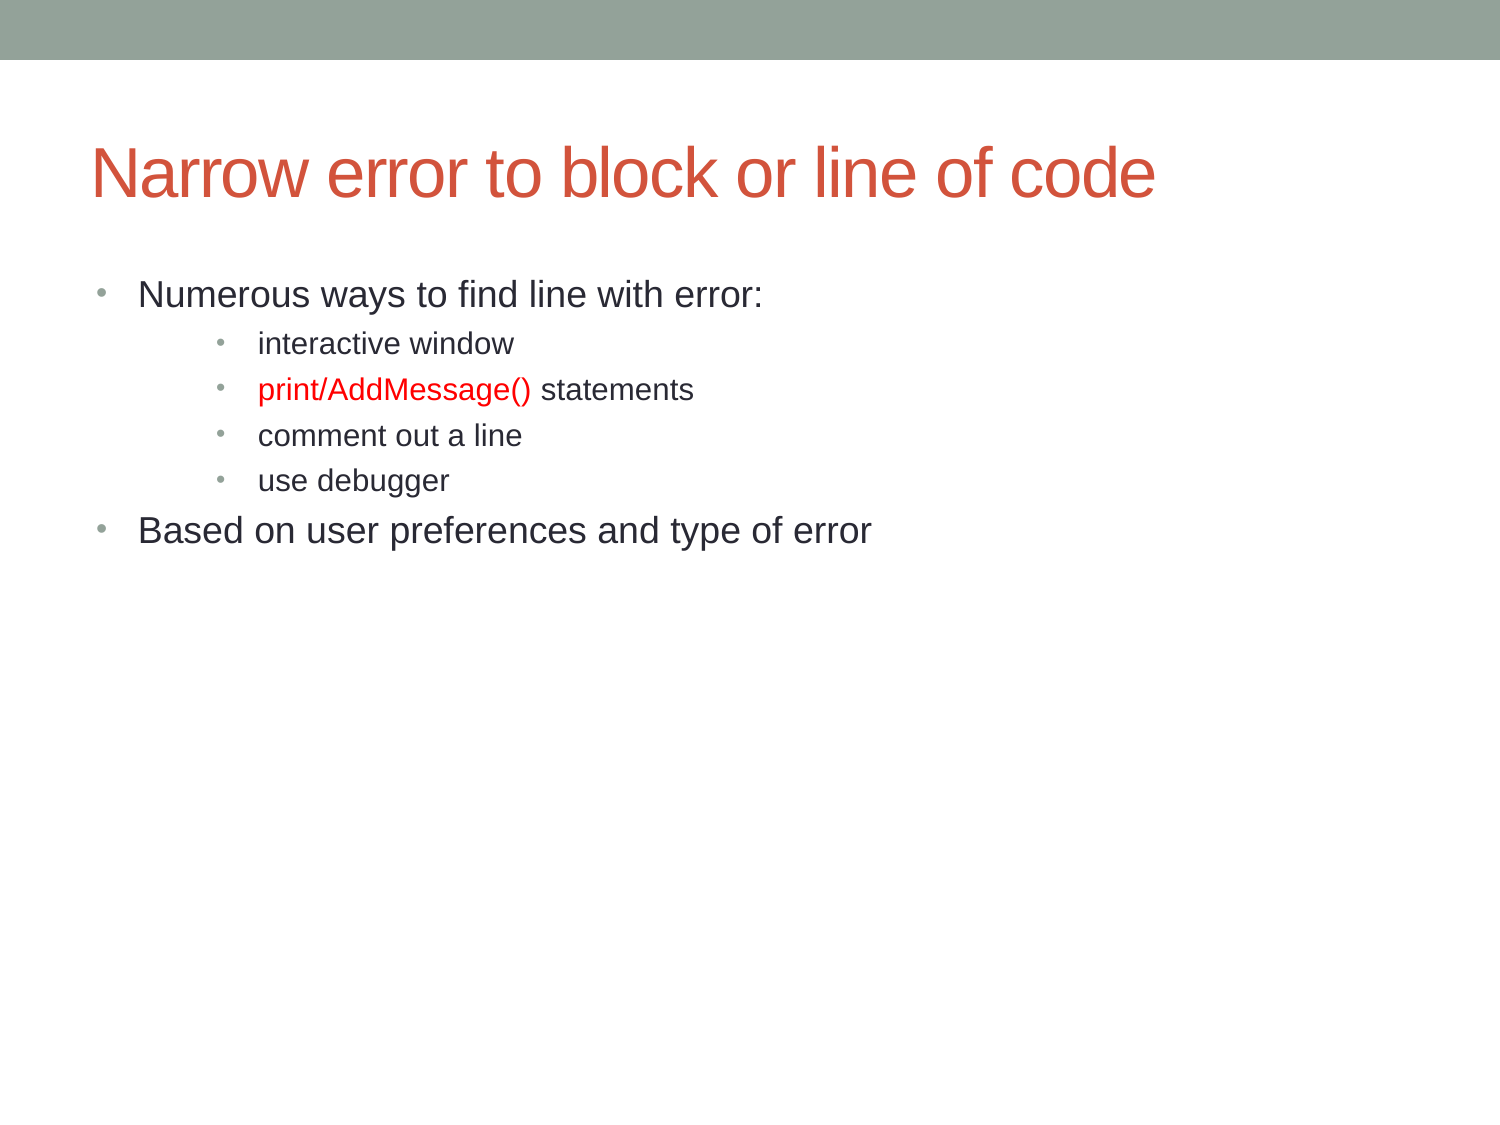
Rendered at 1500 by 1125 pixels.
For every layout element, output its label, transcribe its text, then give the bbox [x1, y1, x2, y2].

list Numerous ways to find line with error: interactive window print/AddMessage() statements comment out a line use debugger Based on user preferences and type of error [75, 262, 1426, 1063]
title Narrow error to block or line of code [75, 87, 1426, 251]
